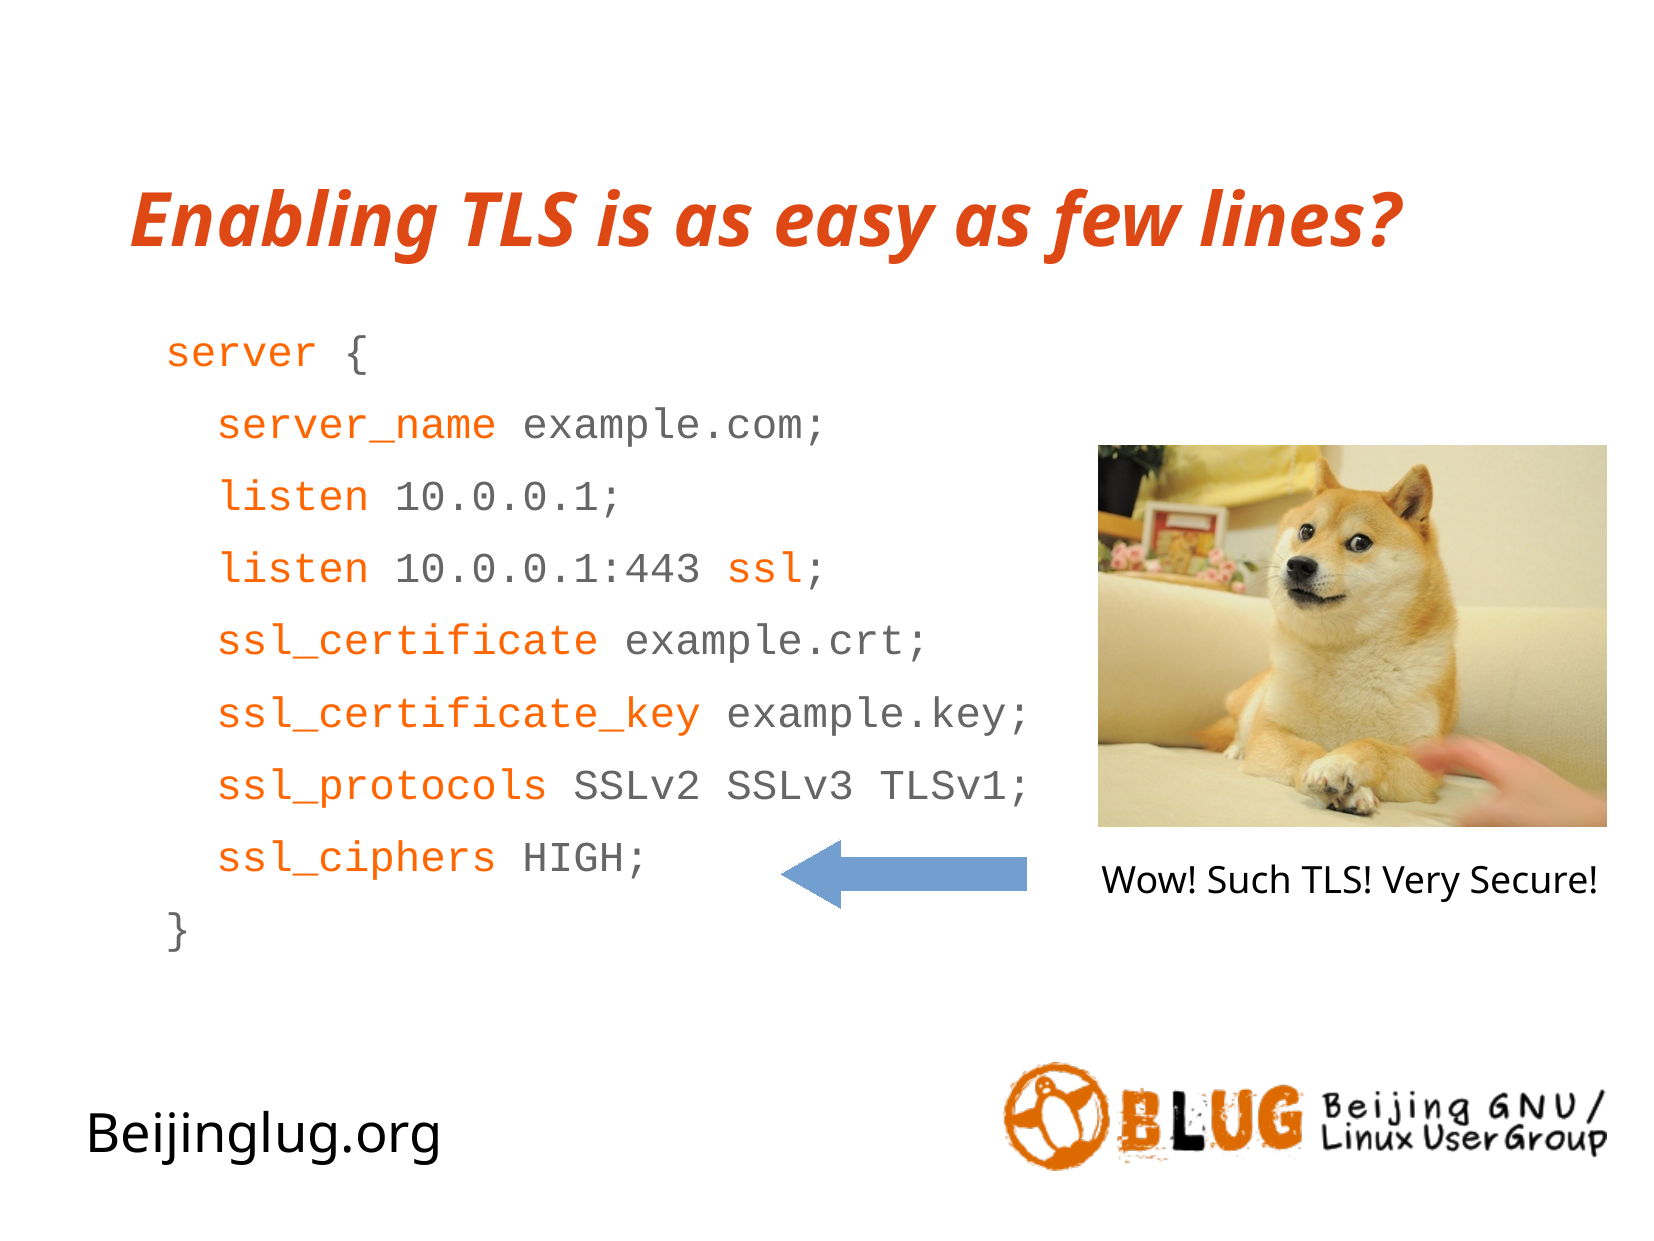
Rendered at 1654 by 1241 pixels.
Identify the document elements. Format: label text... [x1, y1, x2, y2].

text_box Wow! Such TLS! Very Secure! [1086, 846, 1630, 945]
text_box [779, 838, 1028, 910]
list server { server_name example.com; listen 10.0.0.1; listen 10.0.0.1:443 ssl; ssl_certificate example.crt; ssl_certificate_key example.key; ssl_protocols SSLv2 SSLv3 TLSv1; ssl_ciphers HIGH; } [165, 330, 1536, 957]
title Enabling TLS is as easy as few lines? [129, 153, 1518, 281]
picture [1003, 1062, 1607, 1171]
picture [1098, 445, 1607, 827]
